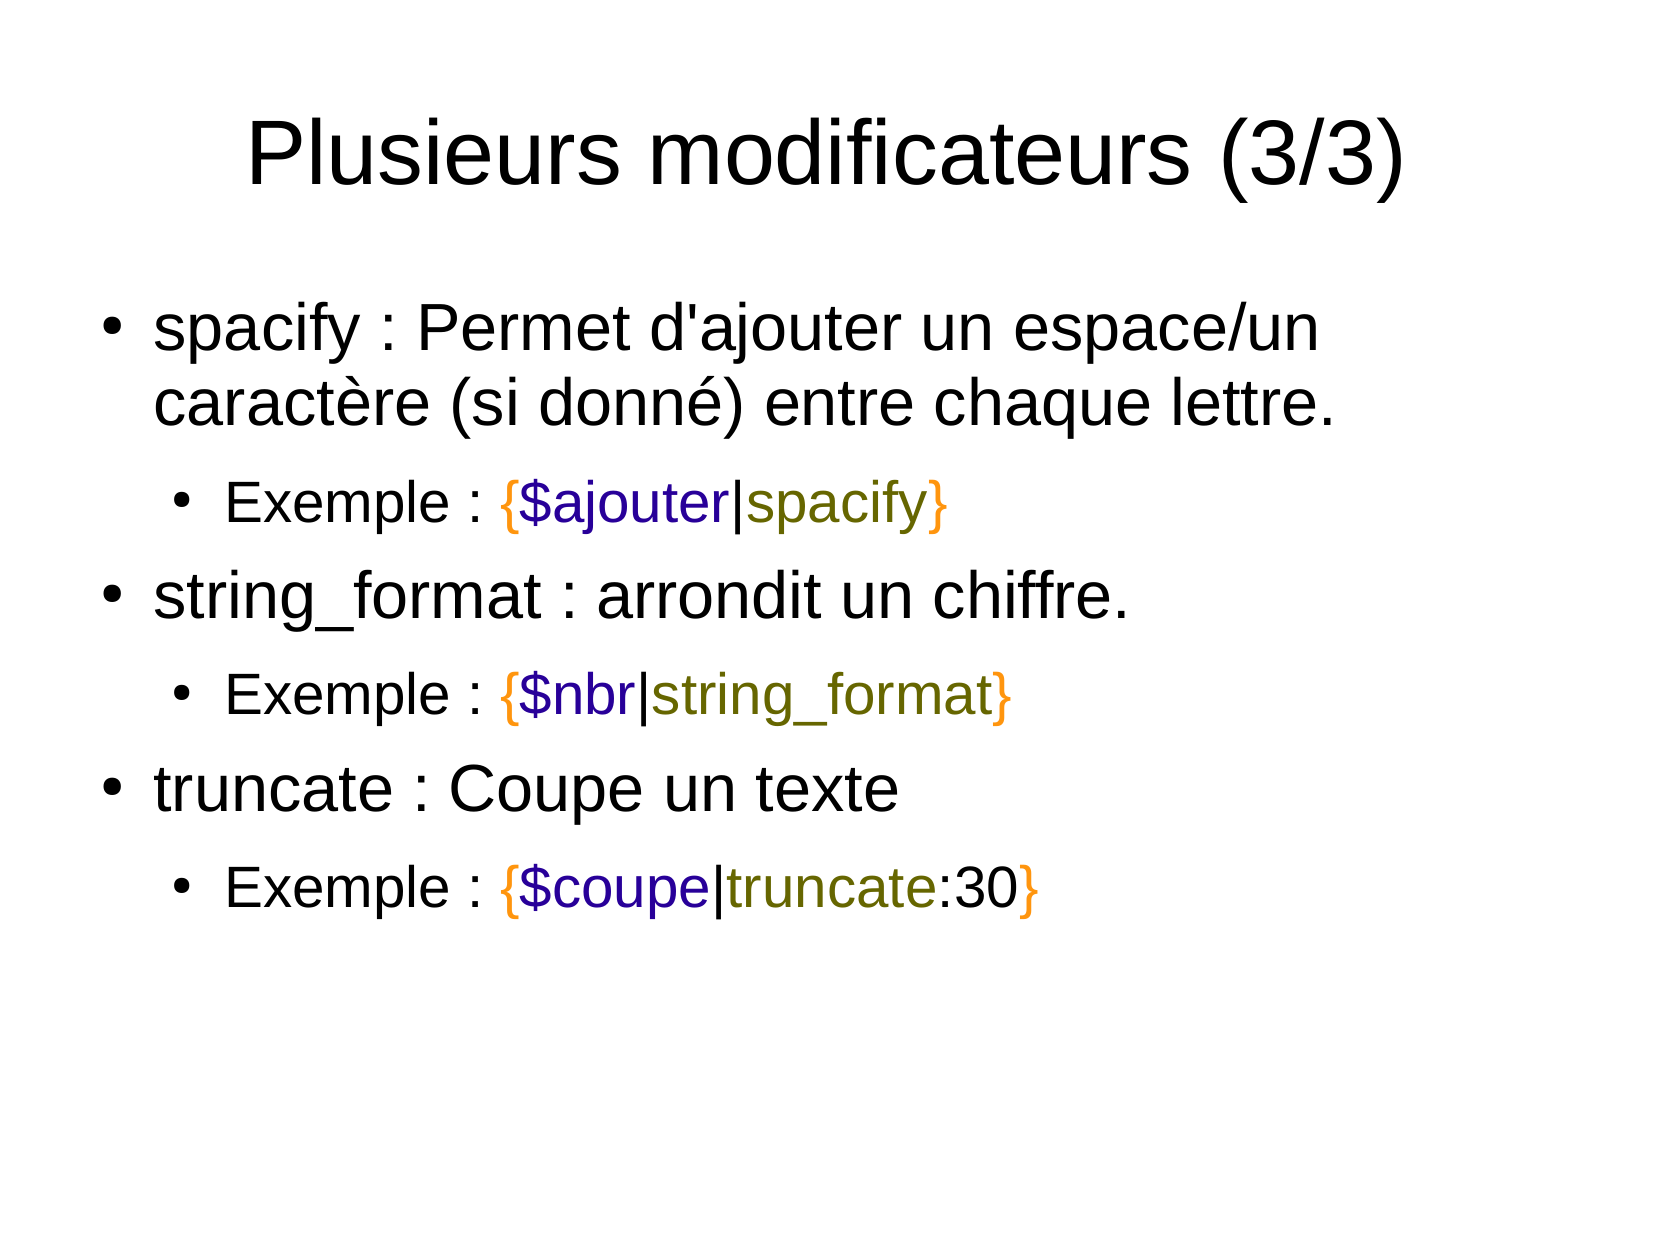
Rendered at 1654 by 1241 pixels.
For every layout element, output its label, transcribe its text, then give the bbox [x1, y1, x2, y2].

list spacify : Permet d'ajouter un espace/un caractère (si donné) entre chaque lettre. Exemple : {$ajouter|spacify} string_format : arrondit un chiffre. Exemple : {$nbr|string_format} truncate : Coupe un texte Exemple : {$coupe|truncate:30} [82, 290, 1571, 1109]
title Plusieurs modificateurs (3/3) [82, 49, 1571, 257]
